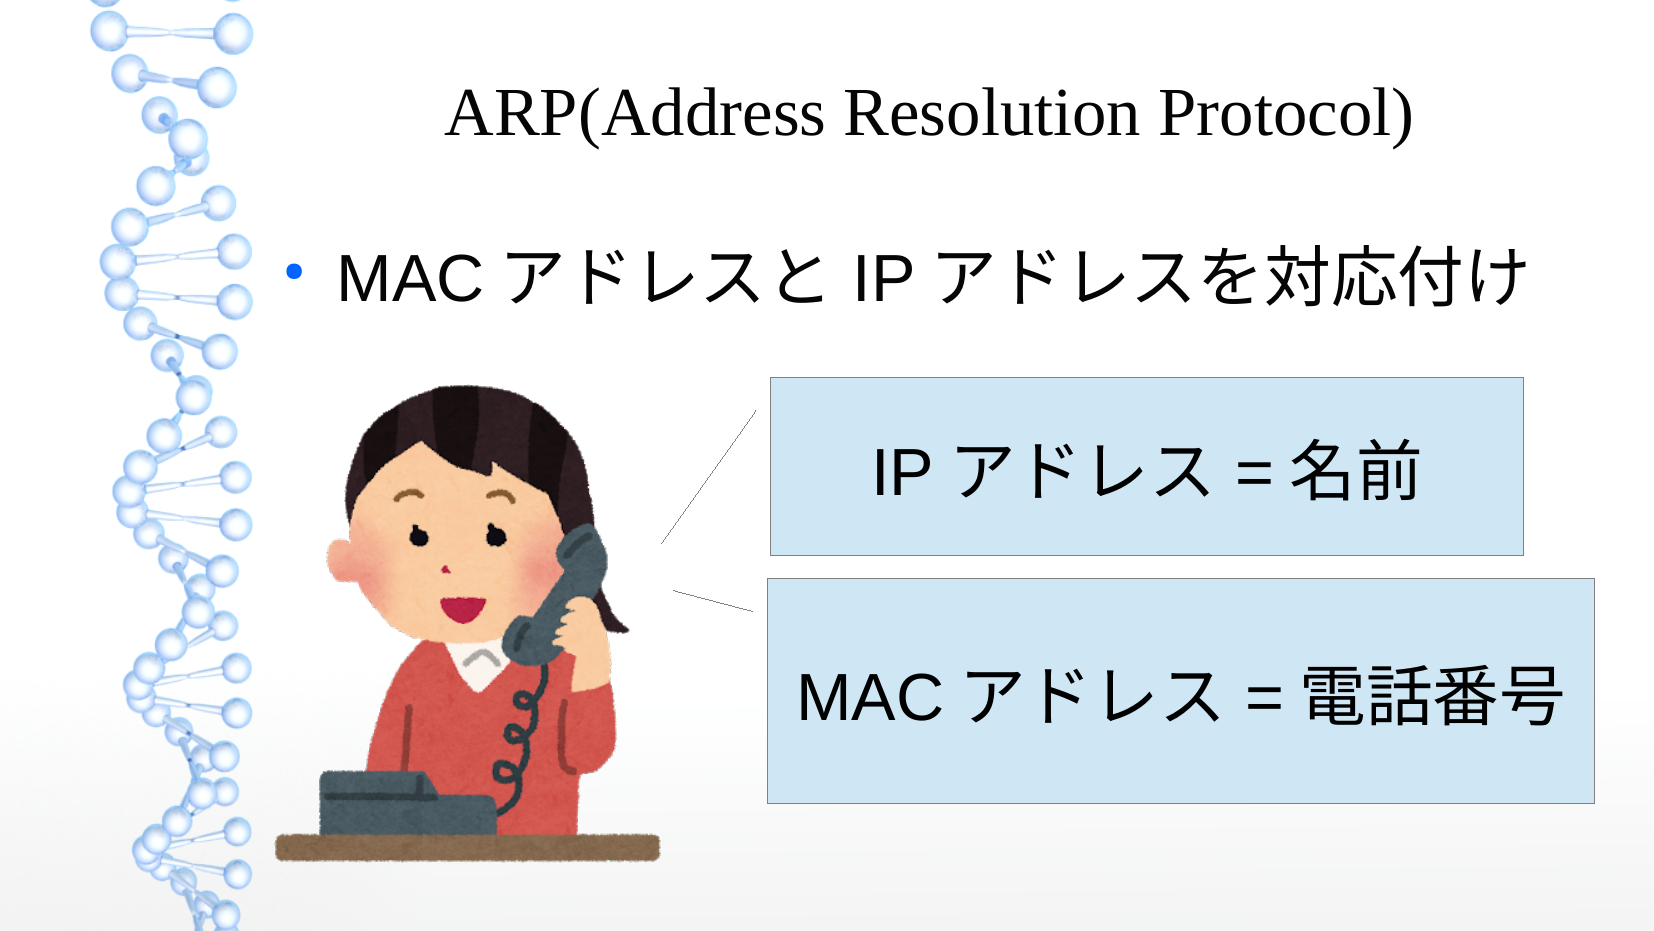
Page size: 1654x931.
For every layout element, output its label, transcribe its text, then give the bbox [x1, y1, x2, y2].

list MACアドレスとIPアドレスを対応付け [265, 224, 1595, 764]
text_box MACアドレス=電話番号 [768, 579, 1595, 803]
title ARP(Address Resolution Protocol) [265, 35, 1595, 189]
picture [0, 0, 1654, 931]
text_box IPアドレス=名前 [771, 378, 1524, 555]
